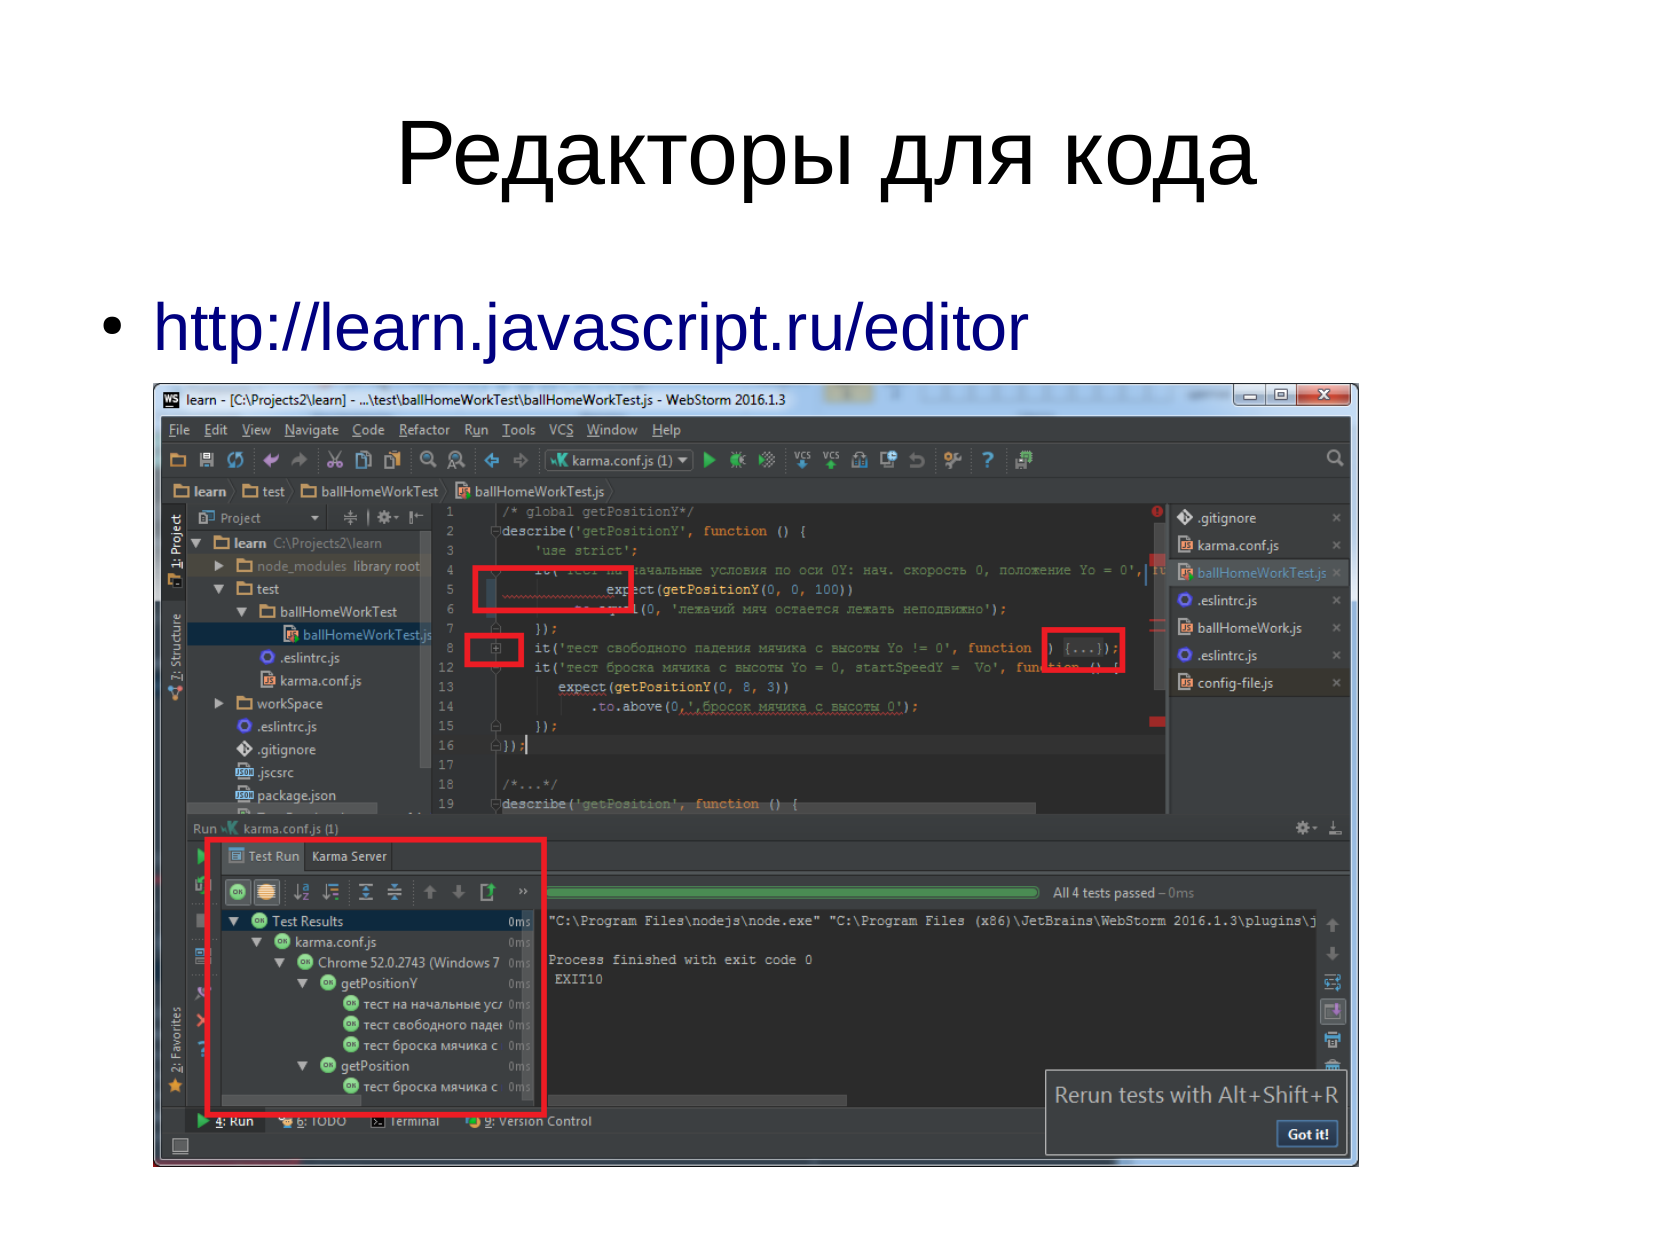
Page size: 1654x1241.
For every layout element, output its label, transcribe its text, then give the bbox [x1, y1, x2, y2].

picture [153, 383, 1359, 1167]
title Редакторы для кода [82, 49, 1571, 257]
list http://learn.javascript.ru/editor [82, 290, 1571, 1109]
